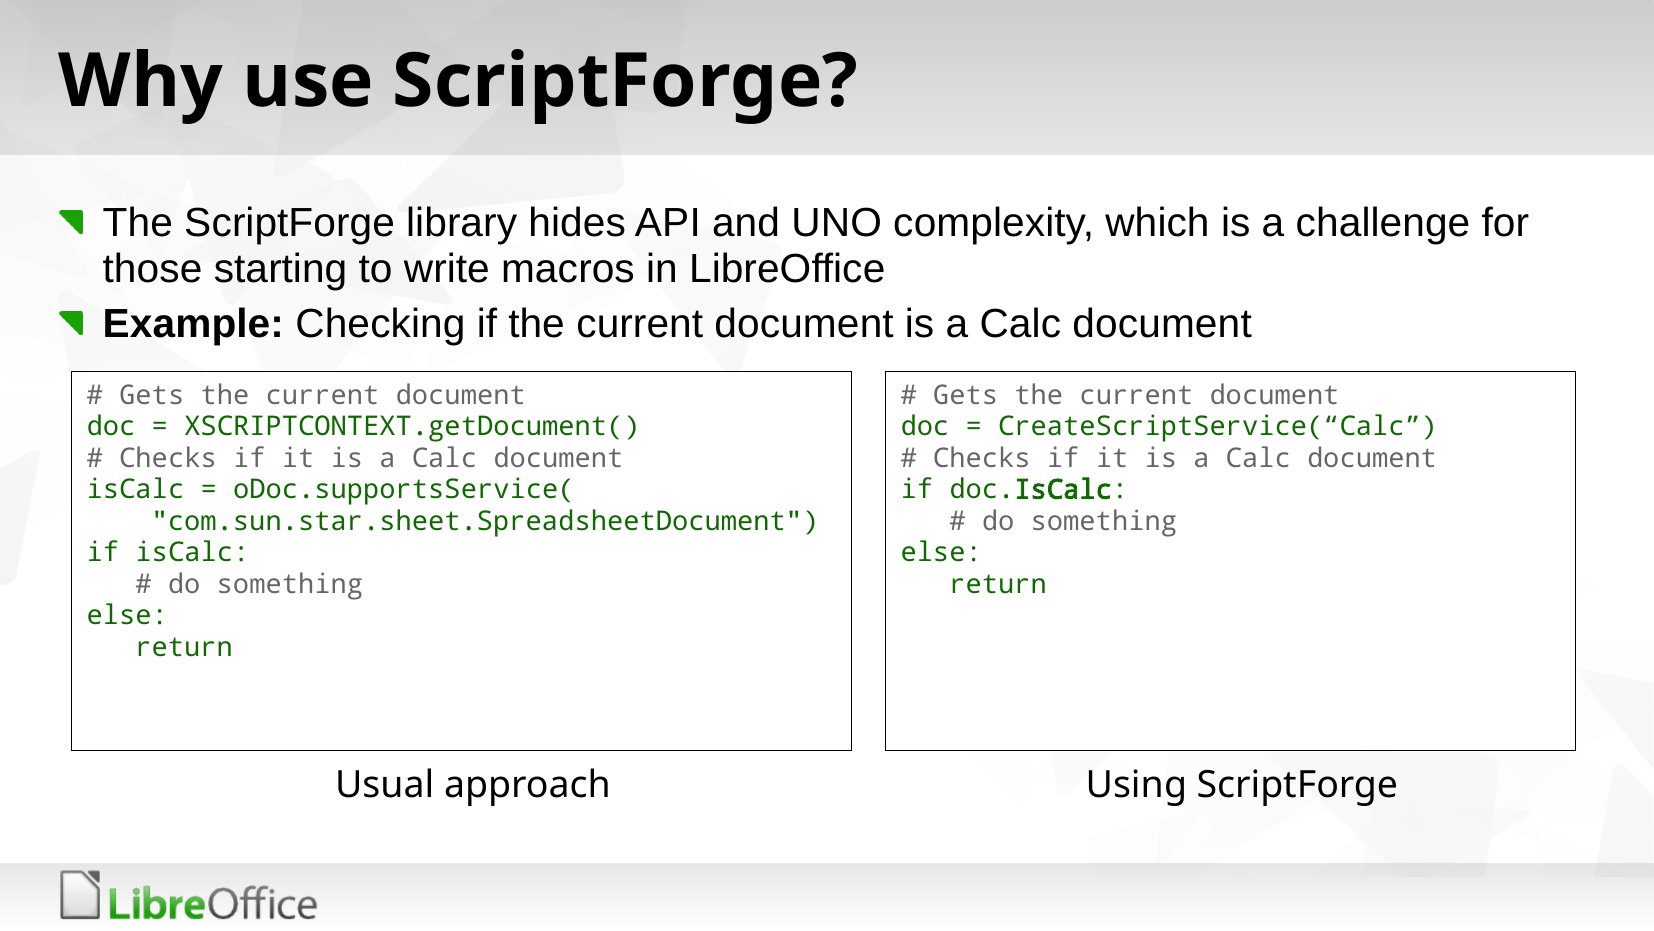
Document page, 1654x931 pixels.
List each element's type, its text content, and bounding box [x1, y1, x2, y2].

picture [915, 411, 1654, 877]
title Why use ScriptForge? [59, 22, 1595, 133]
text_box Using ScriptForge [1070, 750, 1393, 810]
list The ScriptForge library hides API and UNO complexity, which is a challenge for those starting to write macros in LibreOffice Example: Checking if the current document is a Calc document [59, 199, 1595, 739]
text_box # Gets the current document doc = XSCRIPTCONTEXT.getDocument() # Checks if it is a Calc document isCalc = oDoc.supportsService( "com.sun.star.sheet.SpreadsheetDocument") if isCalc: # do something else: return [71, 371, 852, 751]
picture [0, 0, 783, 698]
text_box Usual approach [320, 750, 604, 810]
picture [41, 851, 337, 931]
text_box # Gets the current document doc = CreateScriptService(“Calc”) # Checks if it is a Calc document if doc.IsCalc: # do something else: return [885, 371, 1576, 751]
